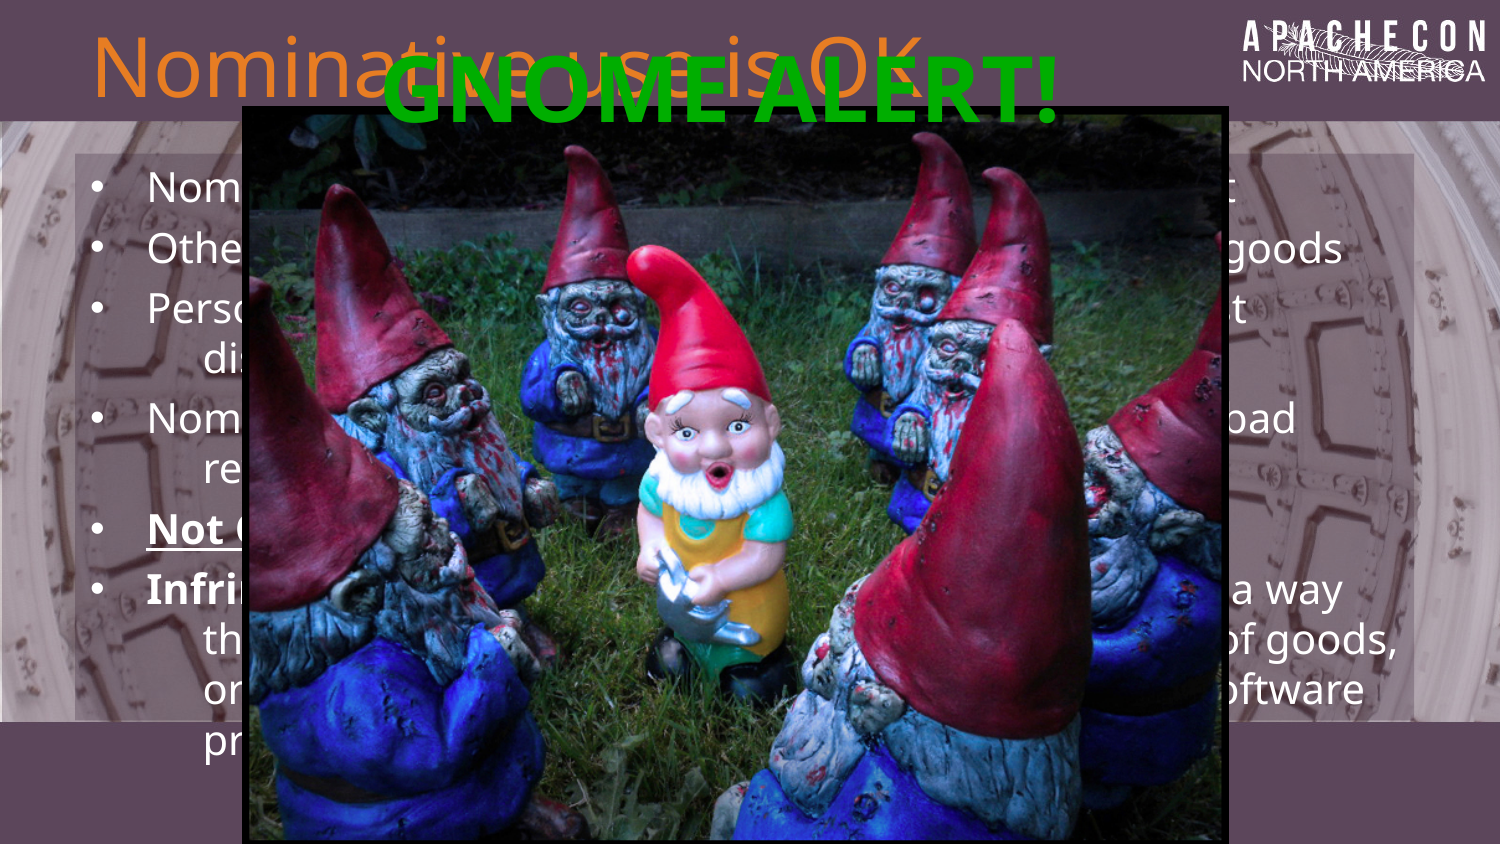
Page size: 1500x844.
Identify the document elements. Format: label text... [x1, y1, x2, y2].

text_box Nominative use for trademarks ~= fair use for copyright Other people may use the trademark to describe your goods Personal blogs, newspaper articles, technical mailing list discussions are almost always nominative use Nominative use even allows people/companies to post bad reviews of your software product Not OK: Infringement is when a third party uses your marks in a way that may mislead consumers as to the true source of goods, or confuse users as to which company provides a software product [1229, 153, 1415, 721]
text_box Nominative use for trademarks ~= fair use for copyright Other people may use the trademark to describe your goods Personal blogs, newspaper articles, technical mailing list discussions are almost always nominative use Nominative use even allows people/companies to post bad reviews of your software product Not OK: Infringement is when a third party uses your marks in a way that may mislead consumers as to the true source of goods, or confuse users as to which company provides a software product [75, 153, 242, 721]
picture [0, 0, 1500, 844]
text_box GNOME ALERT! [118, 23, 1359, 149]
text_box Nominative use is OK [75, 6, 1116, 107]
